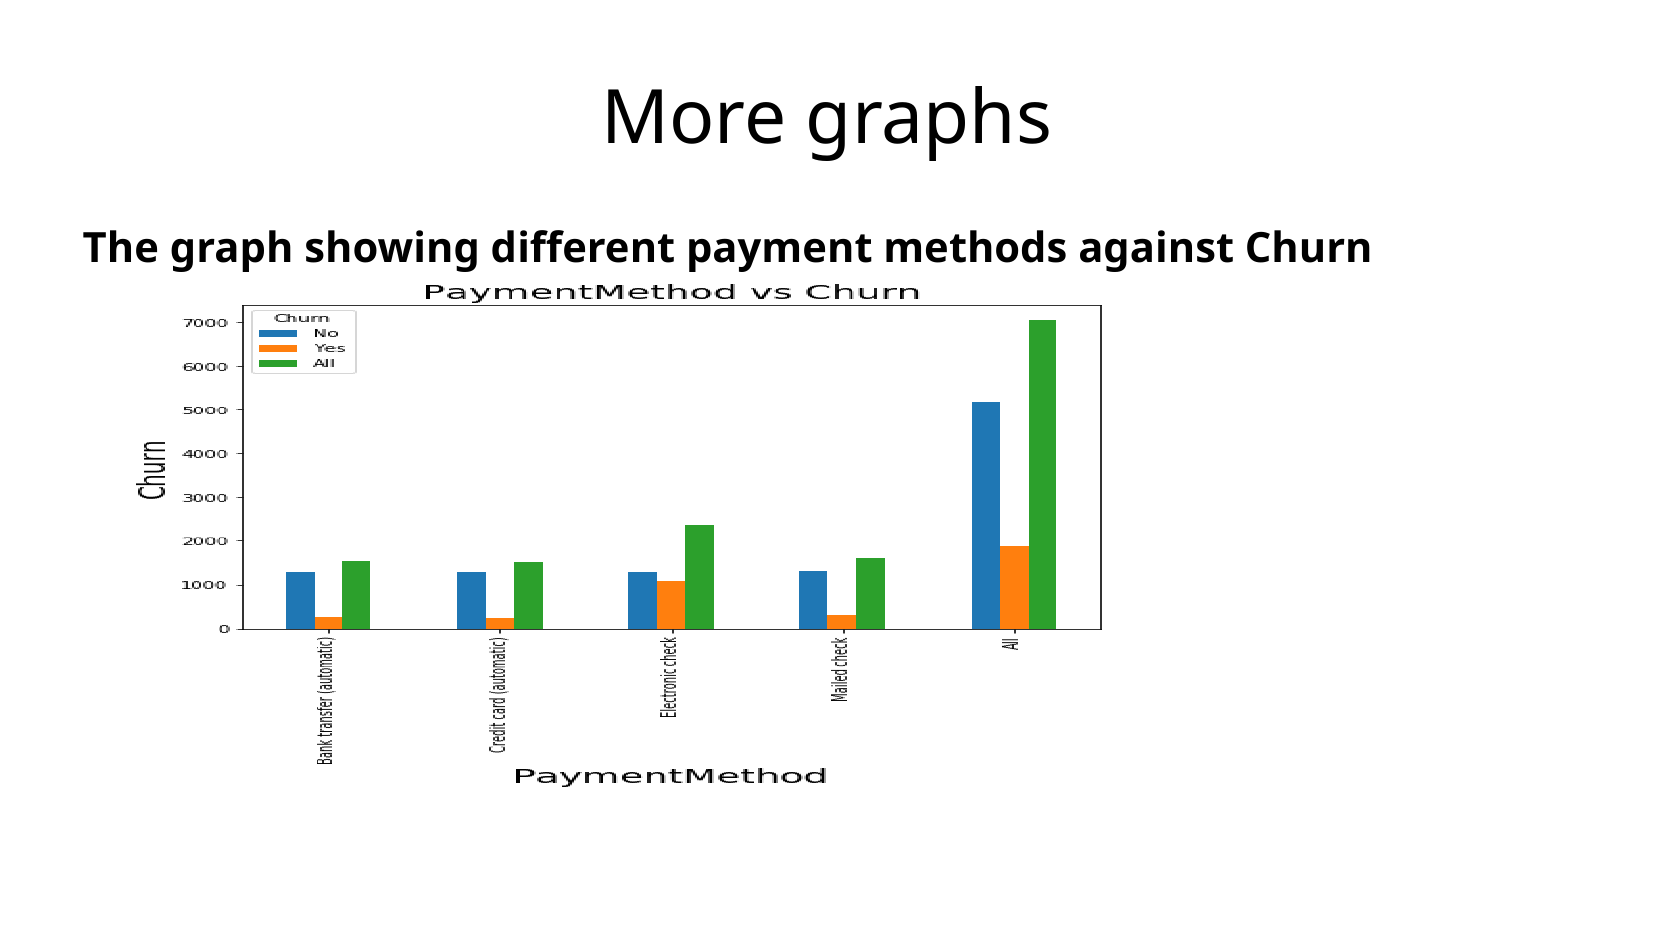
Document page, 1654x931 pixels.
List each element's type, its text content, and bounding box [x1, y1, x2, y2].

list The graph showing different payment methods against Churn [82, 217, 1571, 757]
title More graphs [82, 37, 1571, 193]
picture [75, 280, 1216, 796]
